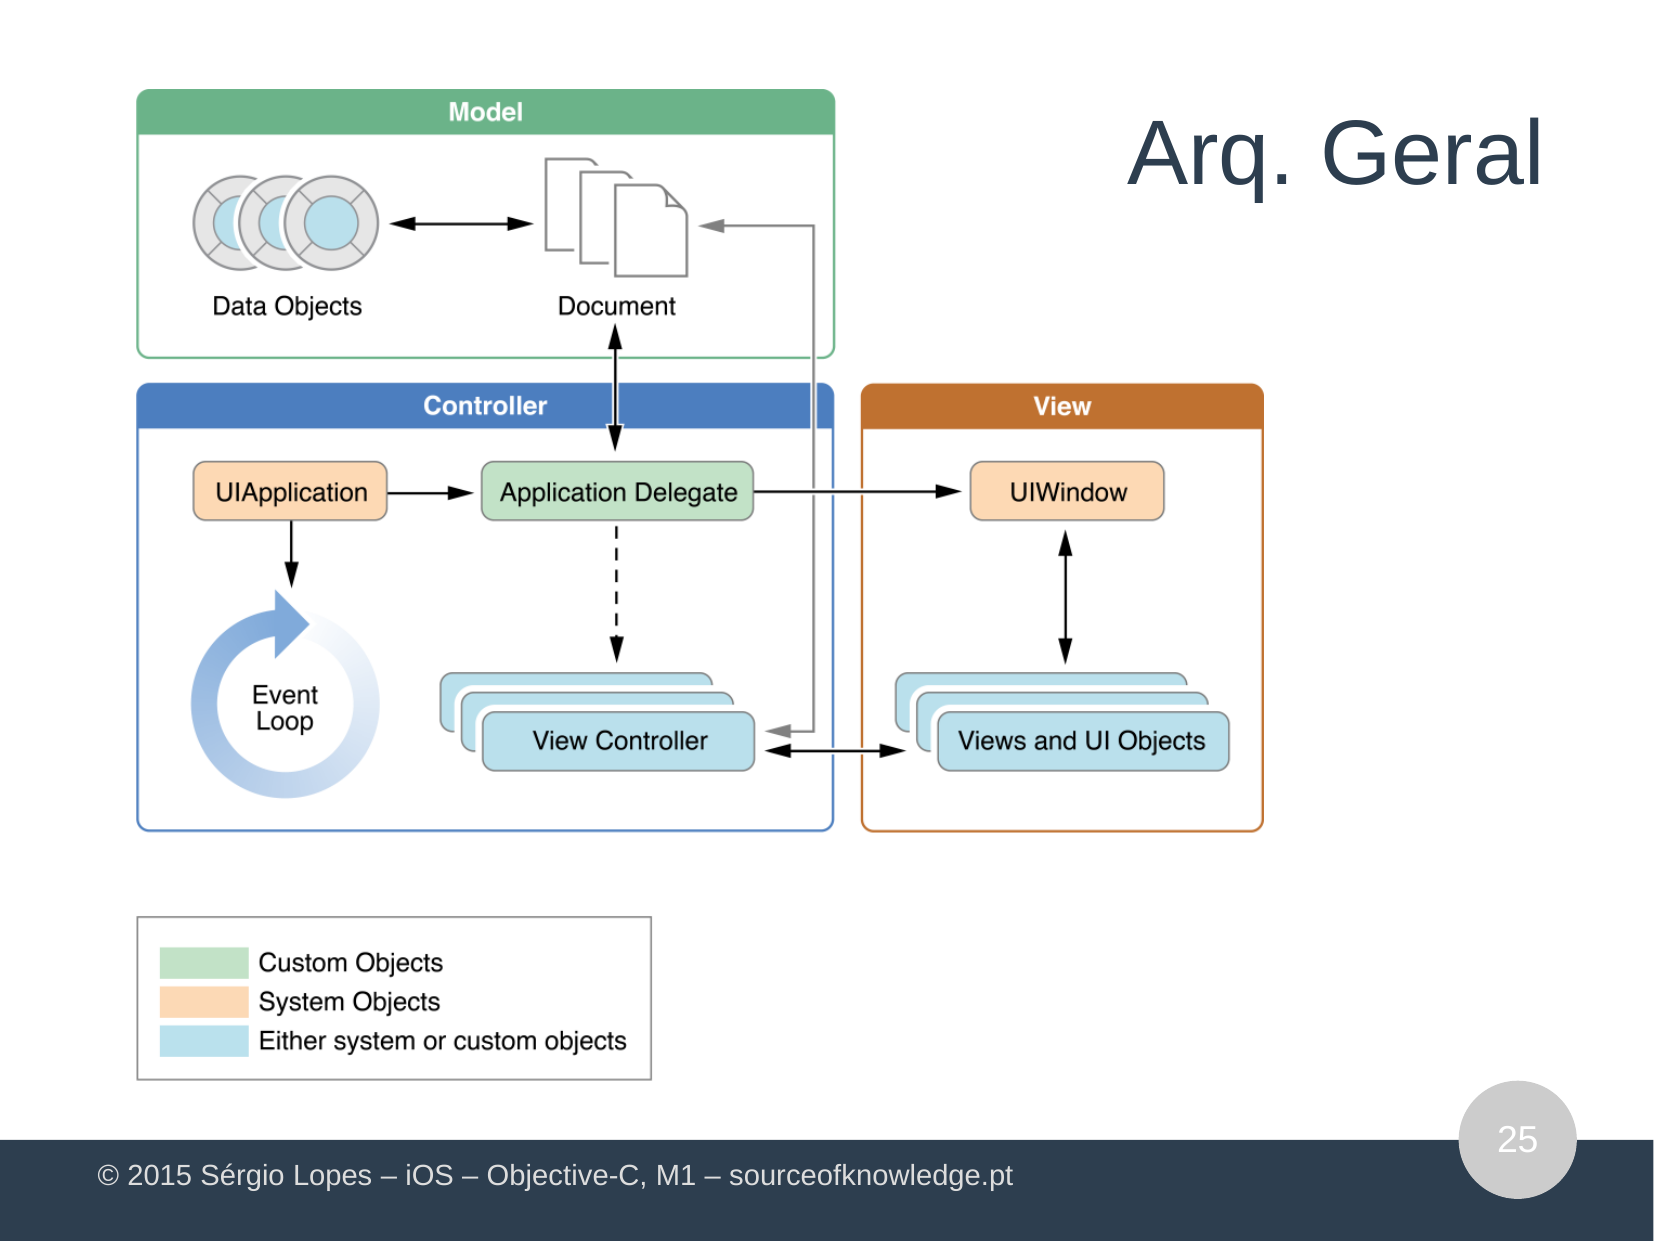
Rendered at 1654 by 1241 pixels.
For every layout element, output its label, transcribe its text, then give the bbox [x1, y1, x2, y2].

text_box 25 [1458, 1080, 1577, 1199]
picture [134, 257, 1264, 1083]
title Arq. Geral [82, 49, 1571, 257]
text_box [0, 1139, 1654, 1241]
text_box © 2015 Sérgio Lopes – iOS – Objective-C, M1 – sourceofknowledge.pt [82, 1151, 1026, 1199]
